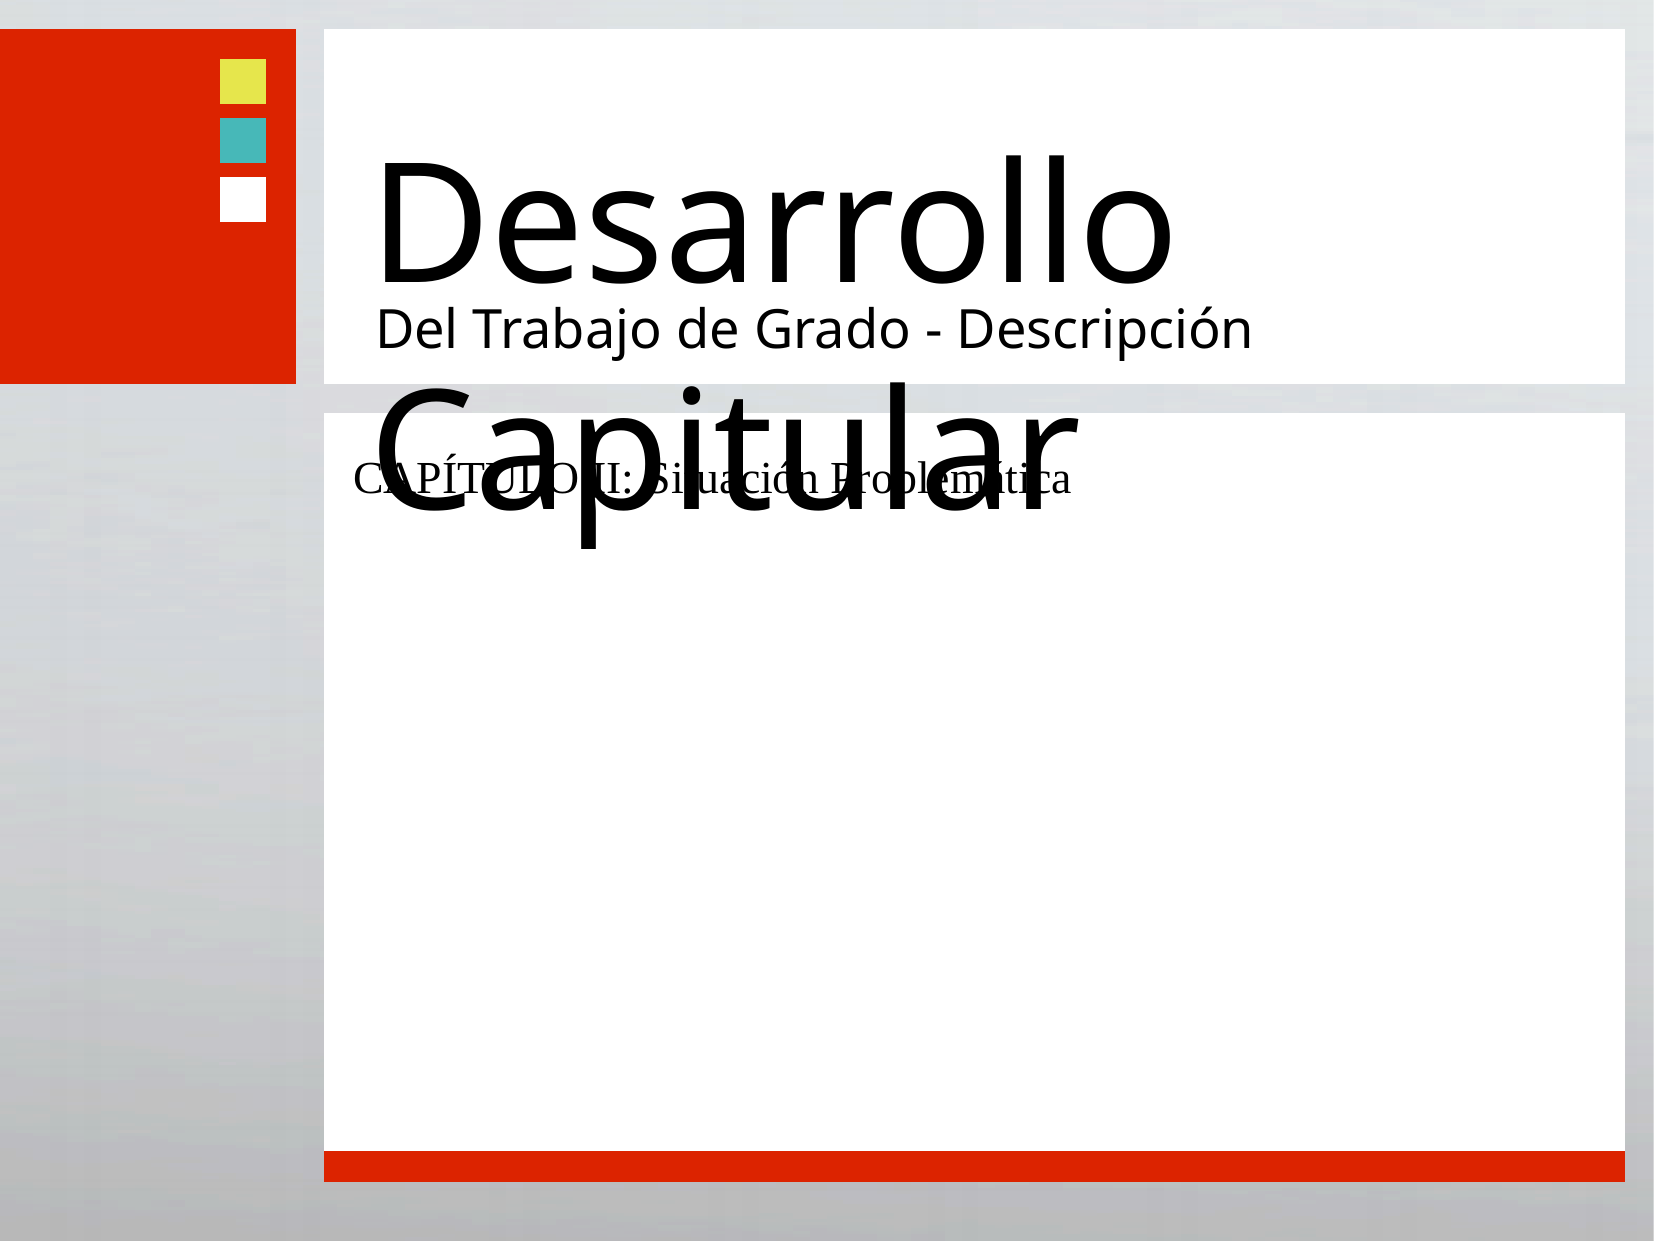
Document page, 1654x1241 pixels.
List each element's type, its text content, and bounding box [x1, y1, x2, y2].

text_box CAPÍTULO II: Situación Problemática [338, 420, 1595, 1119]
text_box Del Trabajo de Grado - Descripción [360, 283, 1242, 359]
text_box Desarrollo Capitular [354, 96, 1595, 301]
picture [0, 0, 1654, 1241]
